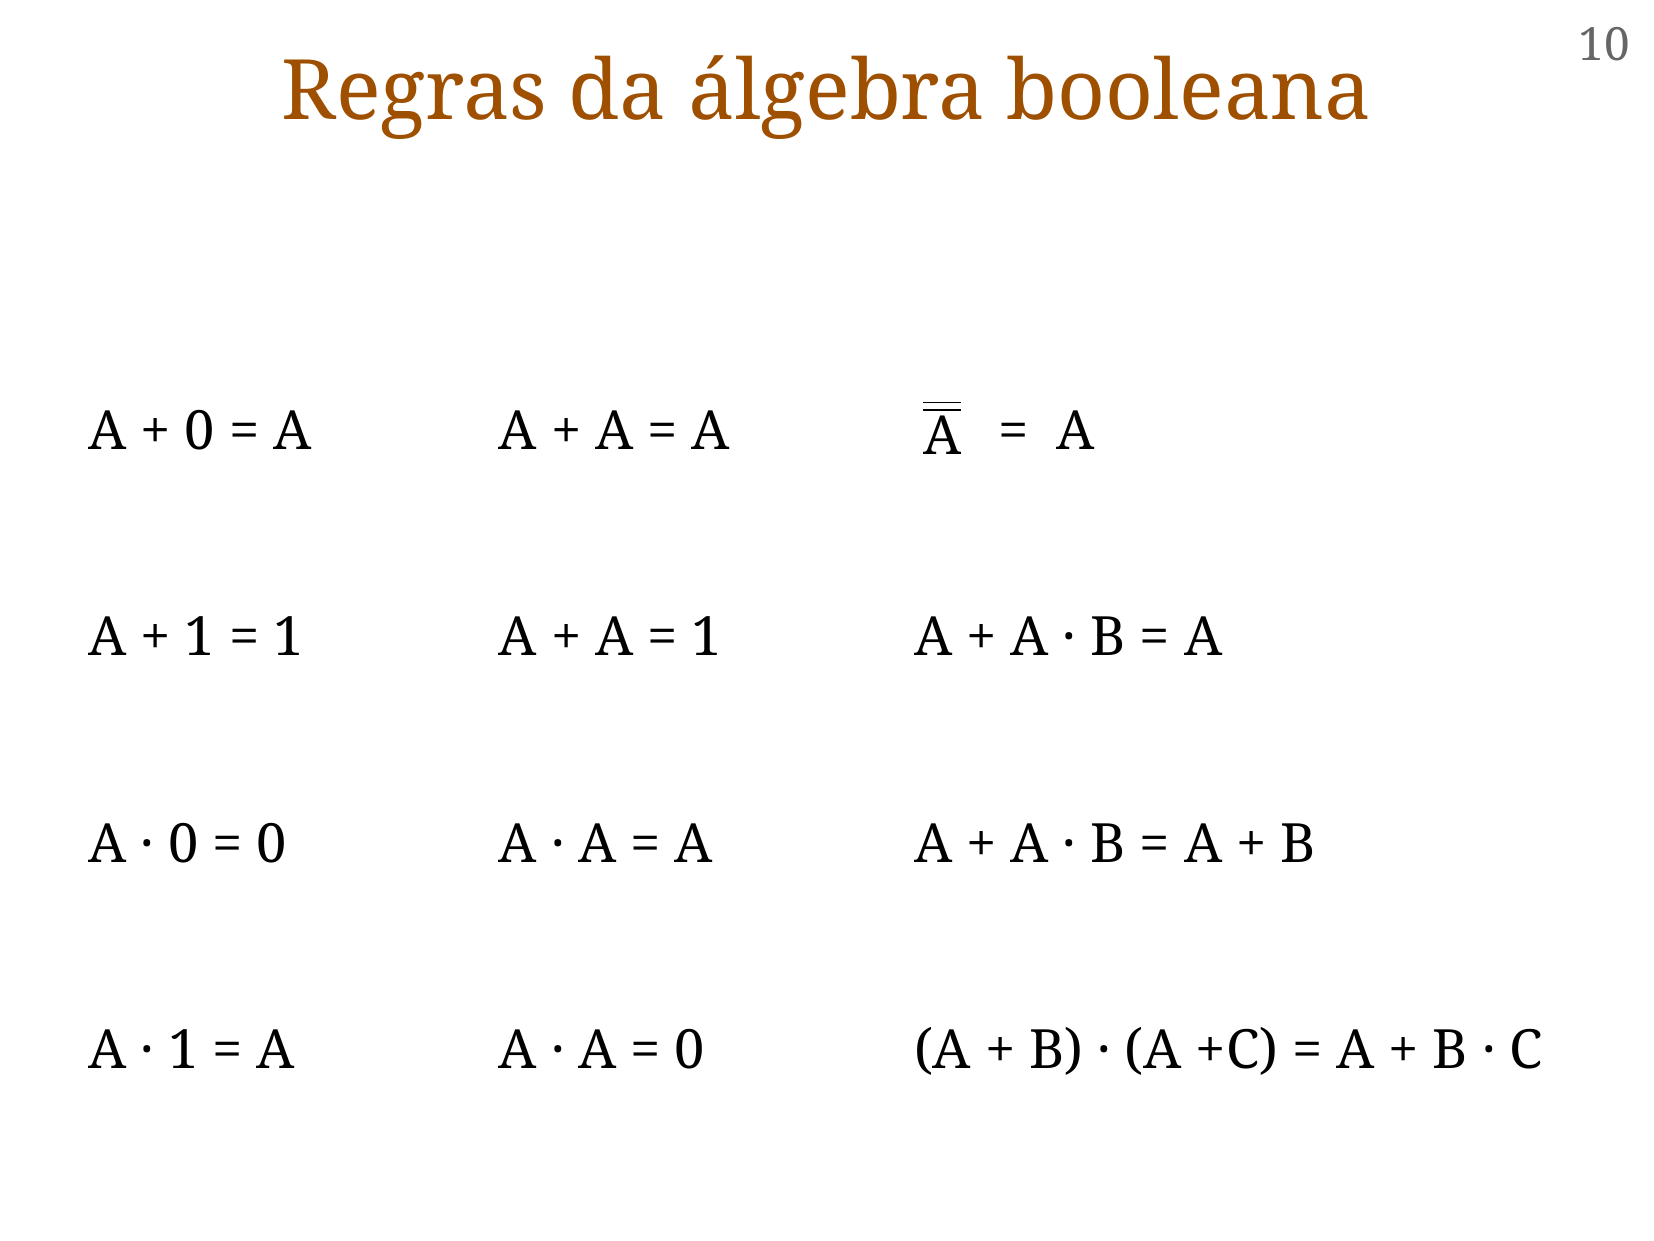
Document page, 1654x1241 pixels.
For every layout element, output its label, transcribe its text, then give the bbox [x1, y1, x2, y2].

table_cell A · A = 0 [484, 945, 899, 1152]
table_cell (A + B) · (A +C) = A + B · C [899, 945, 1577, 1152]
chart [915, 396, 1034, 456]
table_cell A · 1 = A [74, 945, 484, 1152]
table_cell A + 1 = 1 [74, 531, 484, 738]
title Regras da álgebra booleana [59, 29, 1595, 148]
table_cell A · A = A [484, 738, 899, 945]
table_cell A + A · B = A [899, 531, 1577, 738]
table_cell A + A · B = A + B [899, 738, 1577, 945]
table_header A + A = A [484, 325, 899, 531]
table_header = A [899, 325, 1577, 531]
table_cell A · 0 = 0 [74, 738, 484, 945]
table_cell A + A = 1 [484, 531, 899, 738]
table_header A + 0 = A [74, 325, 484, 531]
